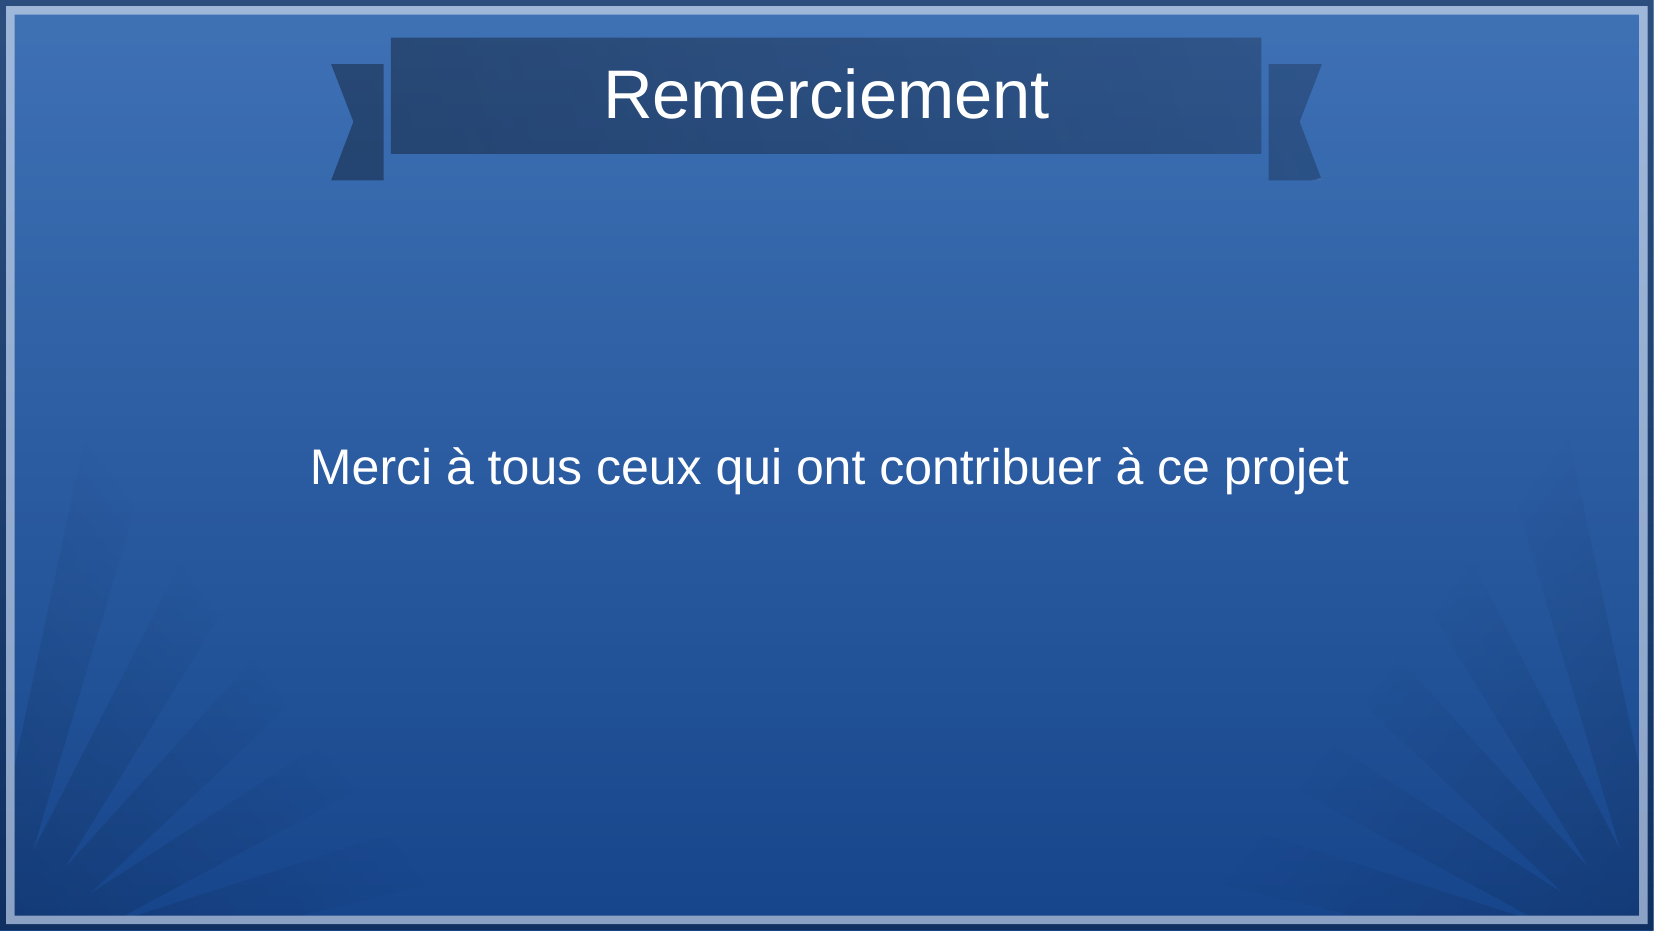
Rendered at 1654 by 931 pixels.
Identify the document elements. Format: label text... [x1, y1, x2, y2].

title Remerciement [389, 35, 1264, 154]
text_box Merci à tous ceux qui ont contribuer à ce projet [295, 431, 1365, 502]
